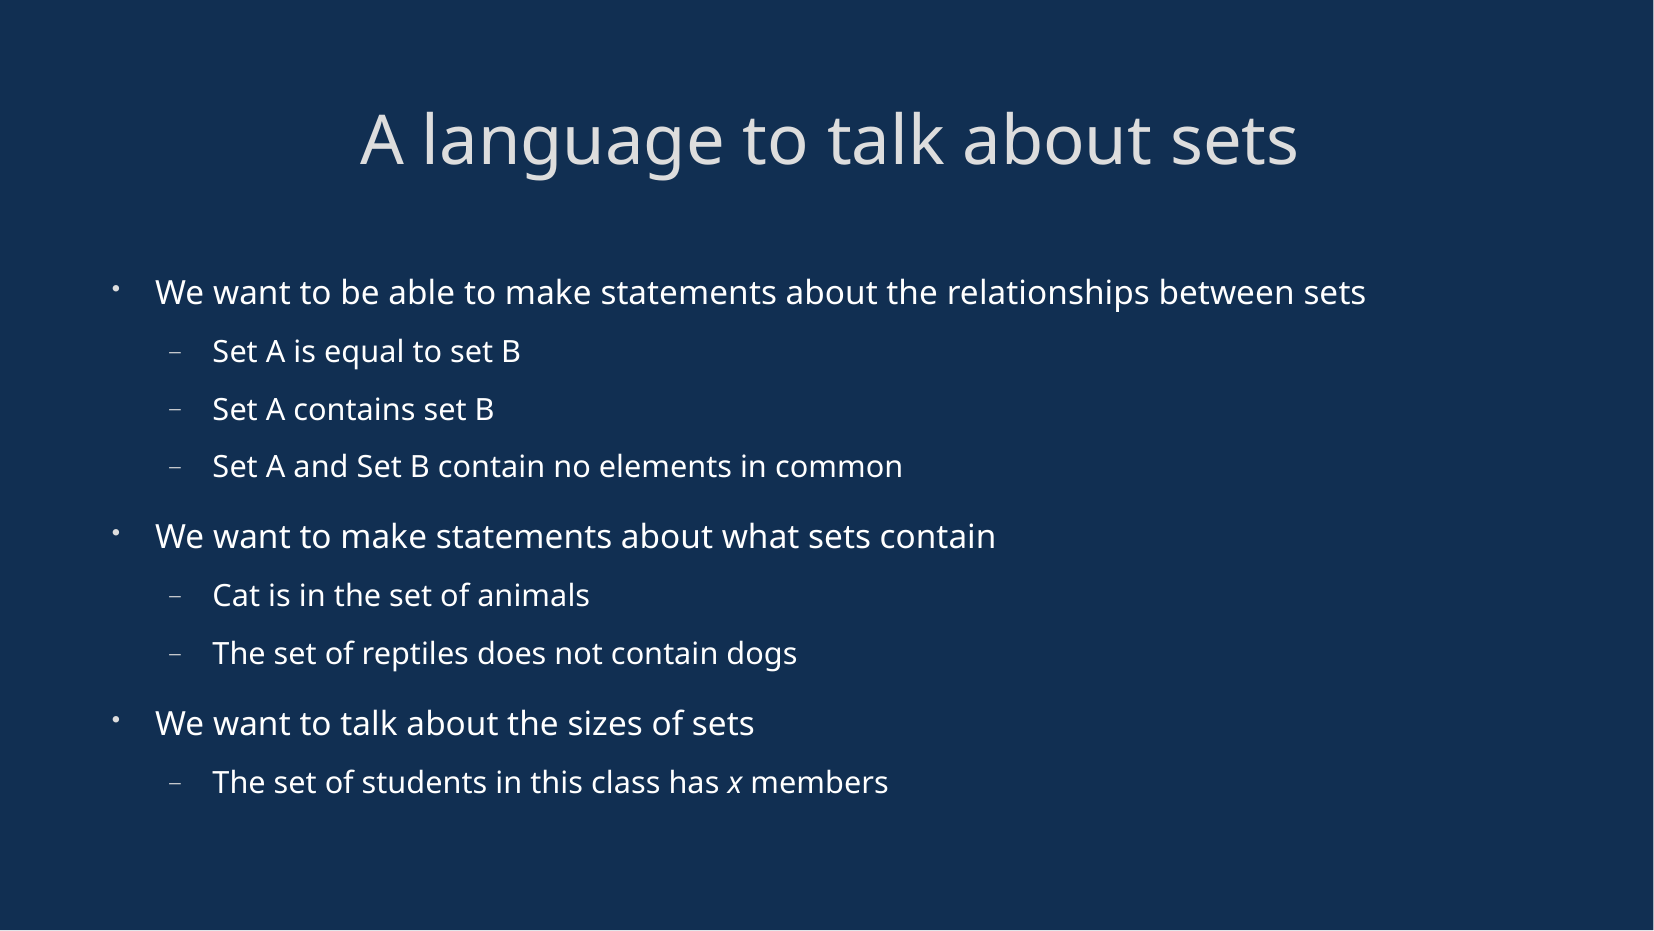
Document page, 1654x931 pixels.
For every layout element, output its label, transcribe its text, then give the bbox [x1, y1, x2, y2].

list We want to be able to make statements about the relationships between sets Set A is equal to set B Set A contains set B Set A and Set B contain no elements in common We want to make statements about what sets contain Cat is in the set of animals The set of reptiles does not contain dogs We want to talk about the sizes of sets The set of students in this class has x members [97, 268, 1563, 806]
title A language to talk about sets [97, 56, 1563, 220]
